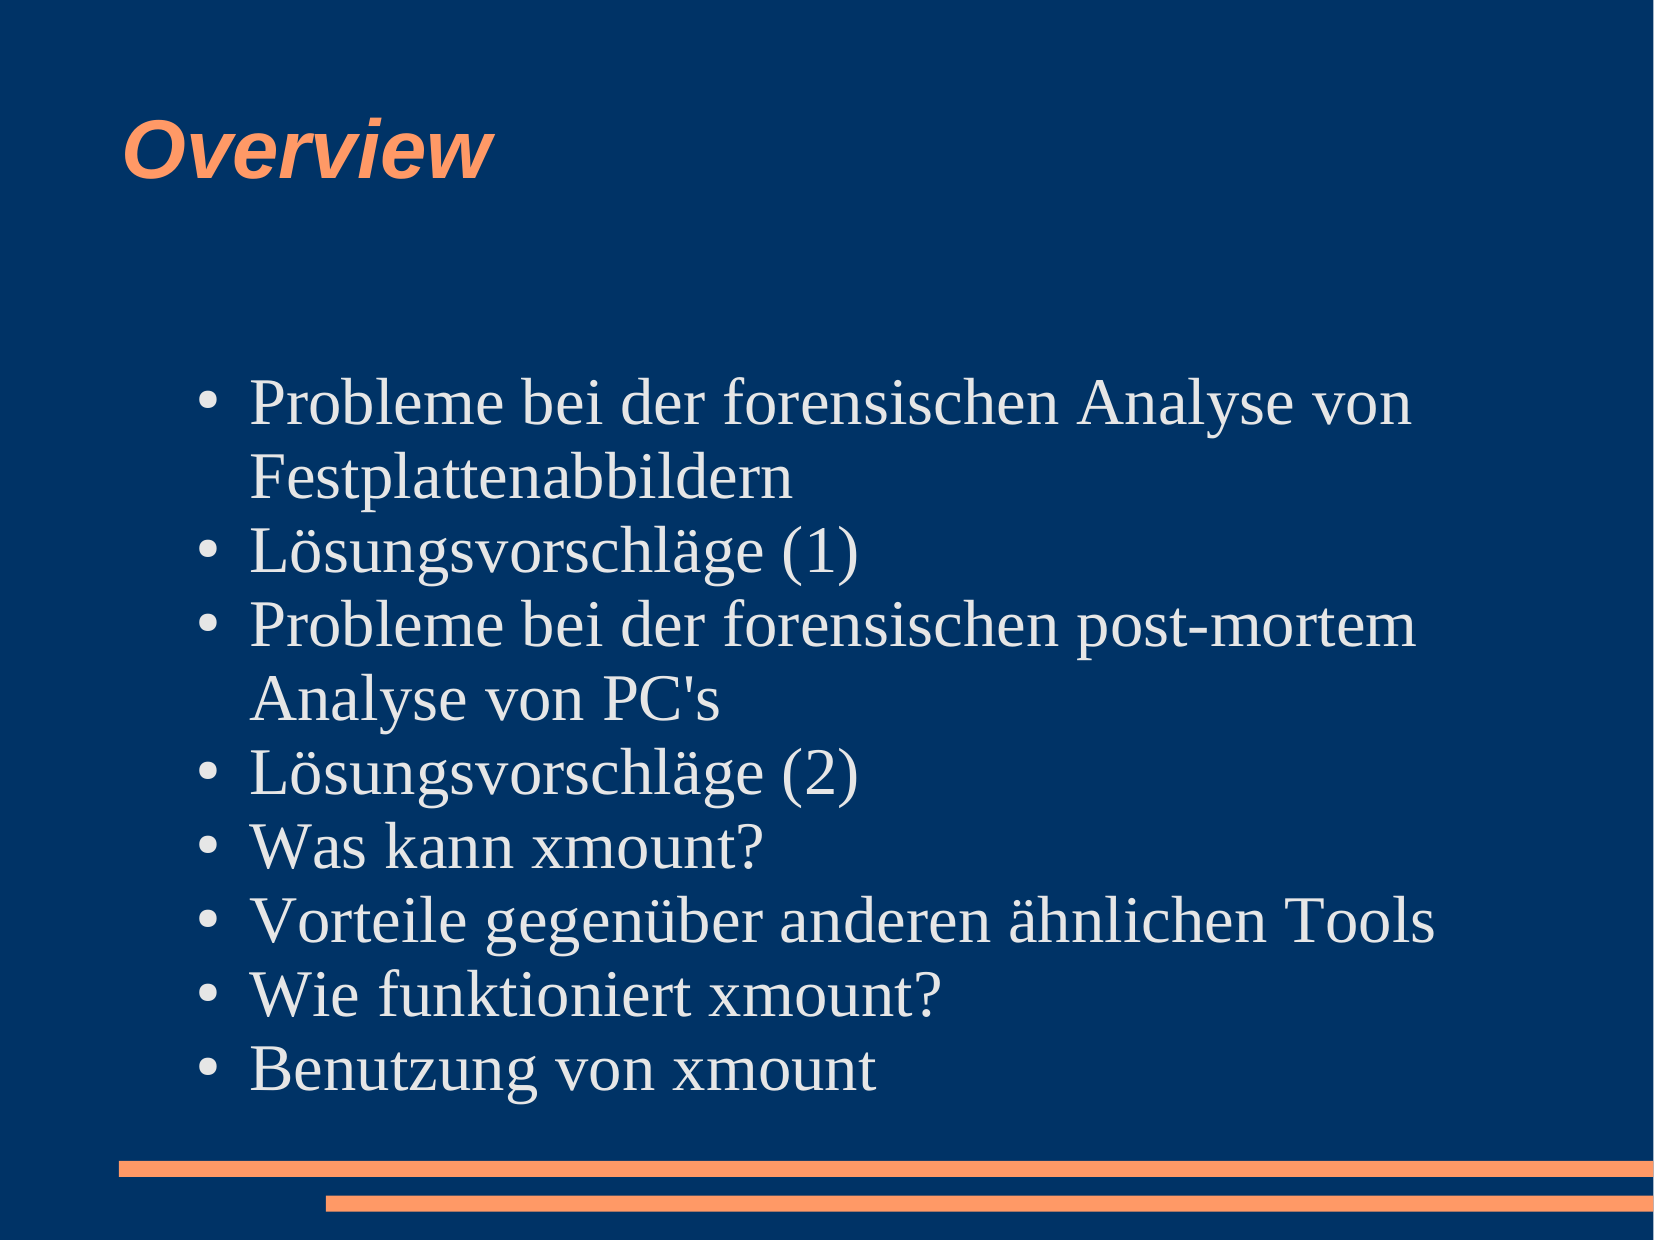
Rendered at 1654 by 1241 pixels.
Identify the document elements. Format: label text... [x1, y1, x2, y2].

list Probleme bei der forensischen Analyse von Festplattenabbildern Lösungsvorschläge (1) Probleme bei der forensischen post-mortem Analyse von PC's Lösungsvorschläge (2) Was kann xmount? Vorteile gegenüber anderen ähnlichen Tools Wie funktioniert xmount? Benutzung von xmount [178, 364, 1570, 1147]
title Overview [121, 46, 1534, 254]
